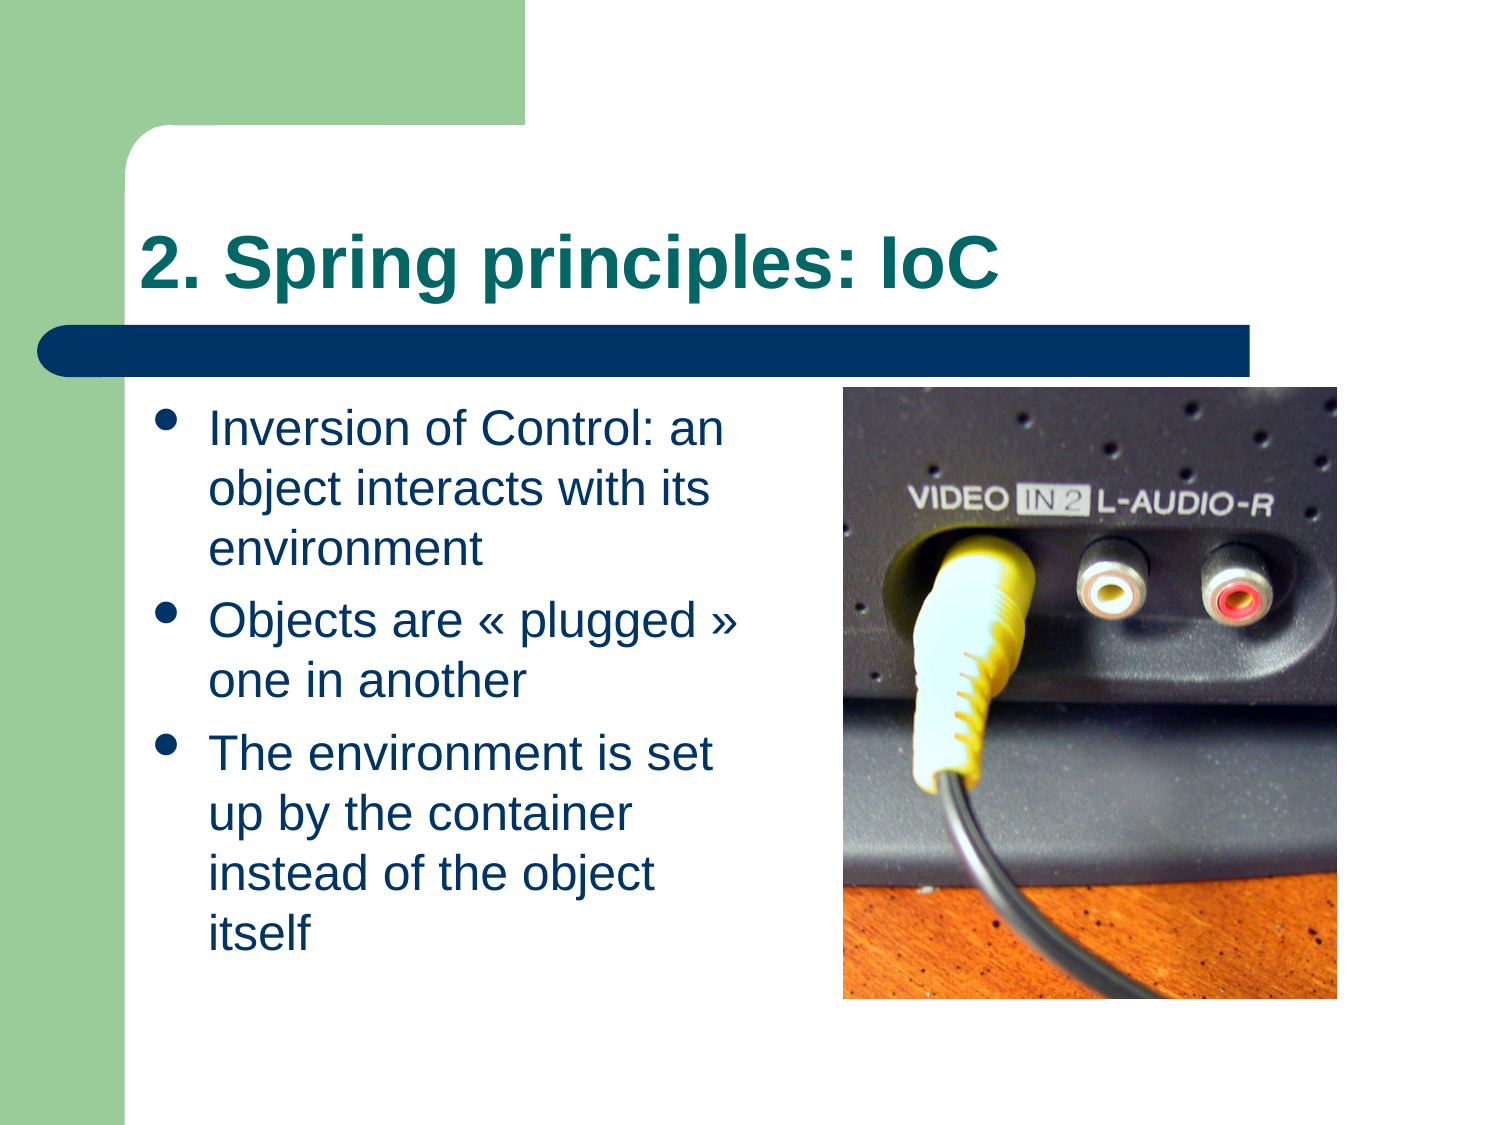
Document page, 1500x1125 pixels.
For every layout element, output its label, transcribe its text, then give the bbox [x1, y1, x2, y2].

picture [843, 387, 1337, 999]
title 2. Spring principles: IoC [124, 124, 1425, 313]
list Inversion of Control: an object interacts with its environment Objects are « plugged » one in another The environment is set up by the container instead of the object itself [137, 387, 756, 999]
